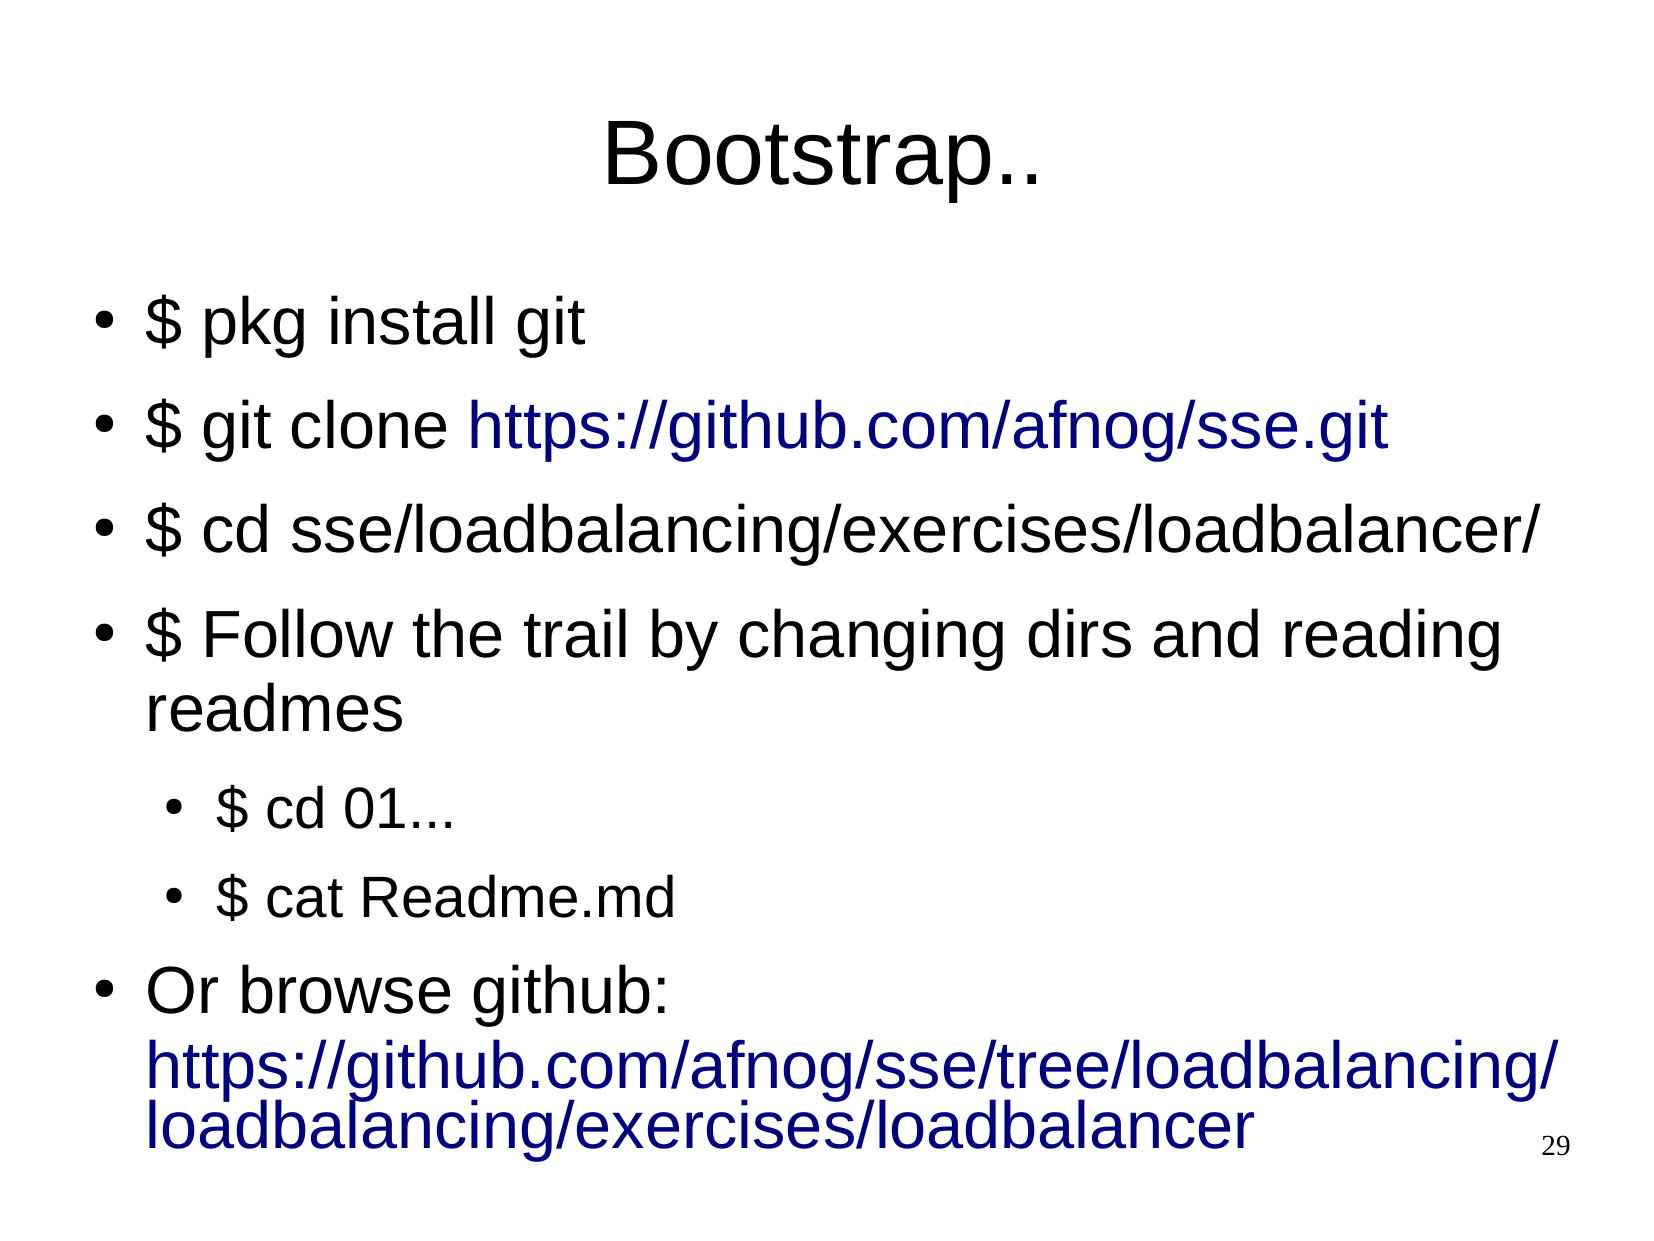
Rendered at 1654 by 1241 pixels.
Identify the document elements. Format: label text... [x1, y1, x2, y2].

list $ pkg install git $ git clone https://github.com/afnog/sse.git $ cd sse/loadbalancing/exercises/loadbalancer/ $ Follow the trail by changing dirs and reading readmes $ cd 01... $ cat Readme.md Or browse github: https://github.com/afnog/sse/tree/loadbalancing/loadbalancing/exercises/loadbalancer [75, 283, 1564, 1241]
title Bootstrap.. [82, 56, 1571, 250]
